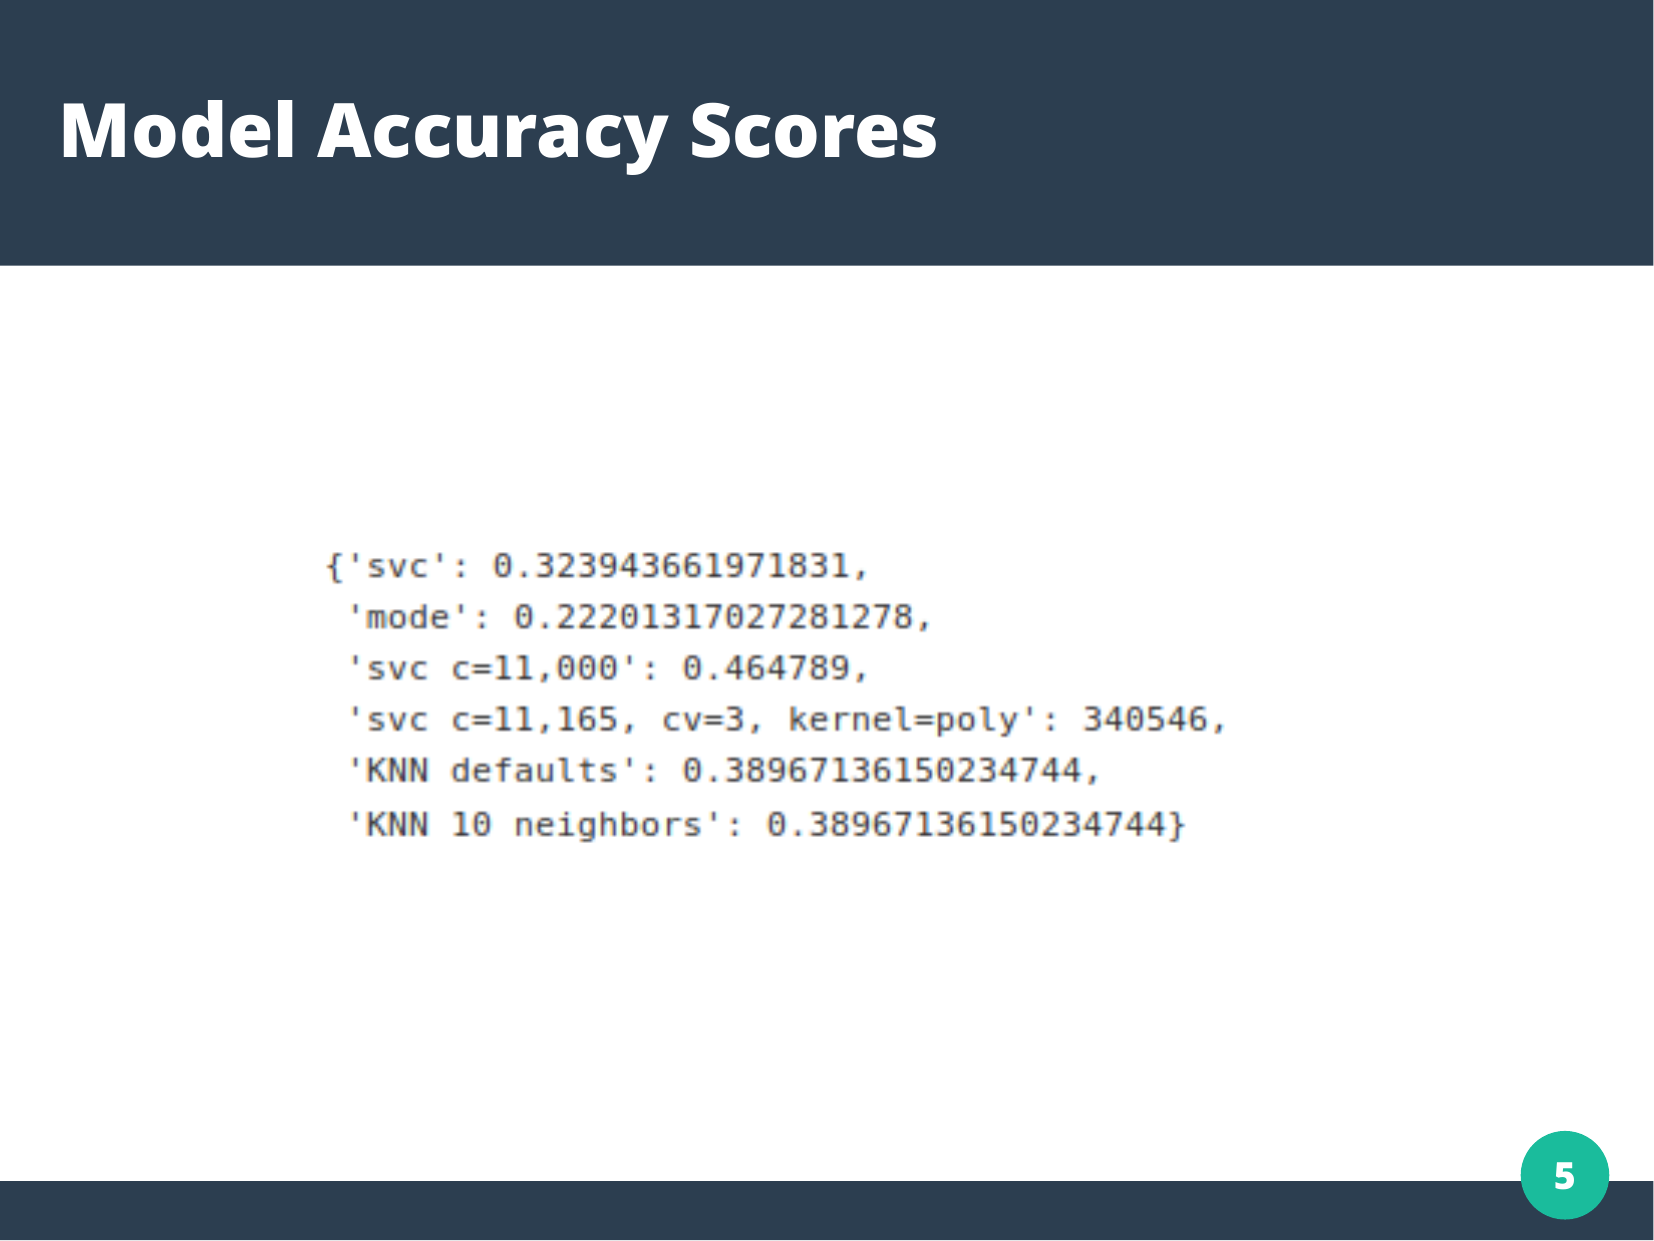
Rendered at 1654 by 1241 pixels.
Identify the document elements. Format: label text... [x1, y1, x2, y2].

picture [301, 521, 1246, 886]
title Model Accuracy Scores [59, 49, 1595, 207]
